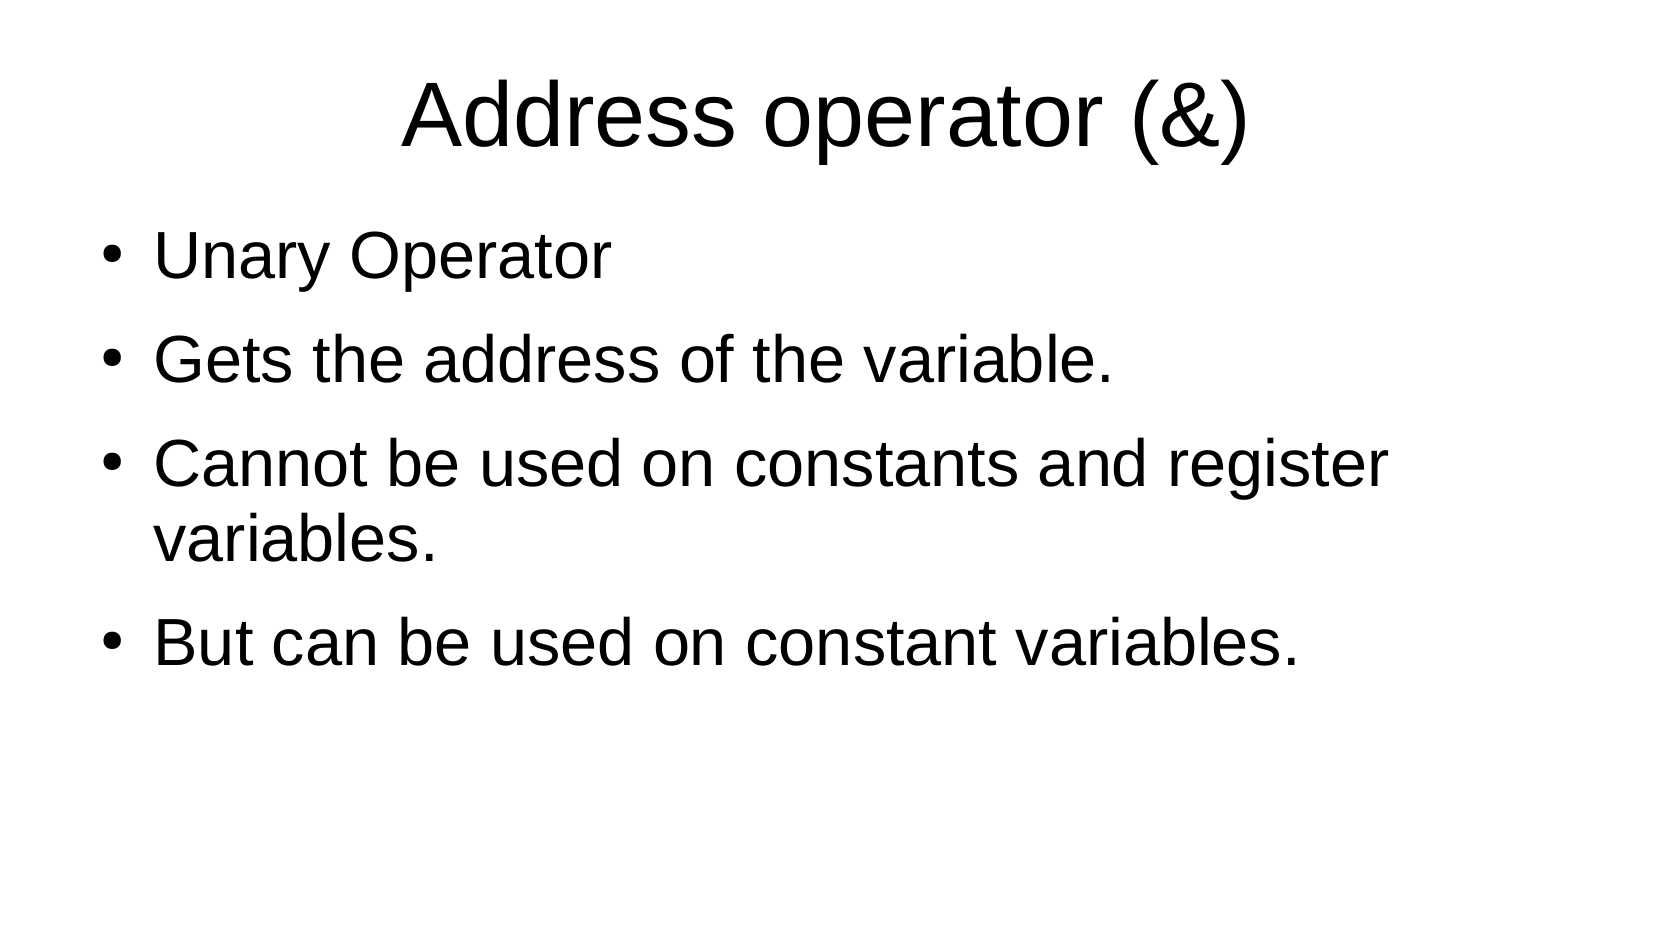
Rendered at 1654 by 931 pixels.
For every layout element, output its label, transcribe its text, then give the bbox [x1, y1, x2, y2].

list Unary Operator Gets the address of the variable. Cannot be used on constants and register variables. But can be used on constant variables. [82, 217, 1571, 758]
title Address operator (&) [82, 37, 1571, 193]
